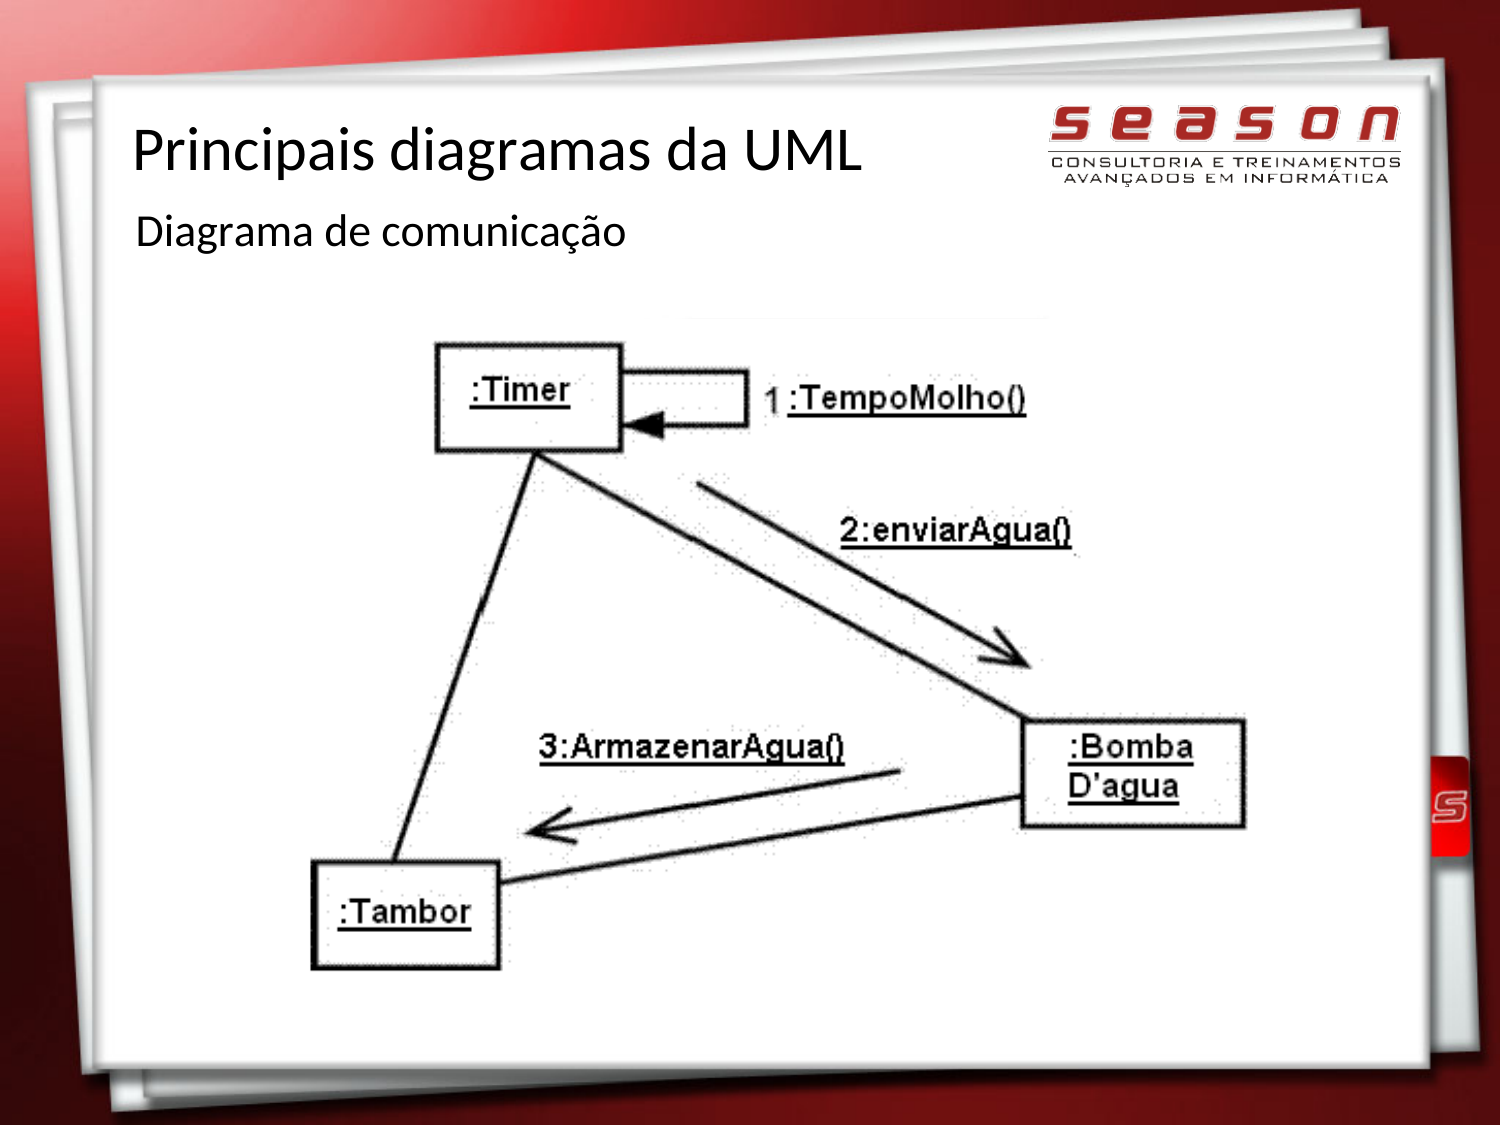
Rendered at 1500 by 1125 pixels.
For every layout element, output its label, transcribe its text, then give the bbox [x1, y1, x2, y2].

picture [0, 0, 1500, 1125]
title Principais diagramas da UML [118, 33, 1394, 257]
text_box Diagrama de comunicação [119, 200, 1240, 256]
